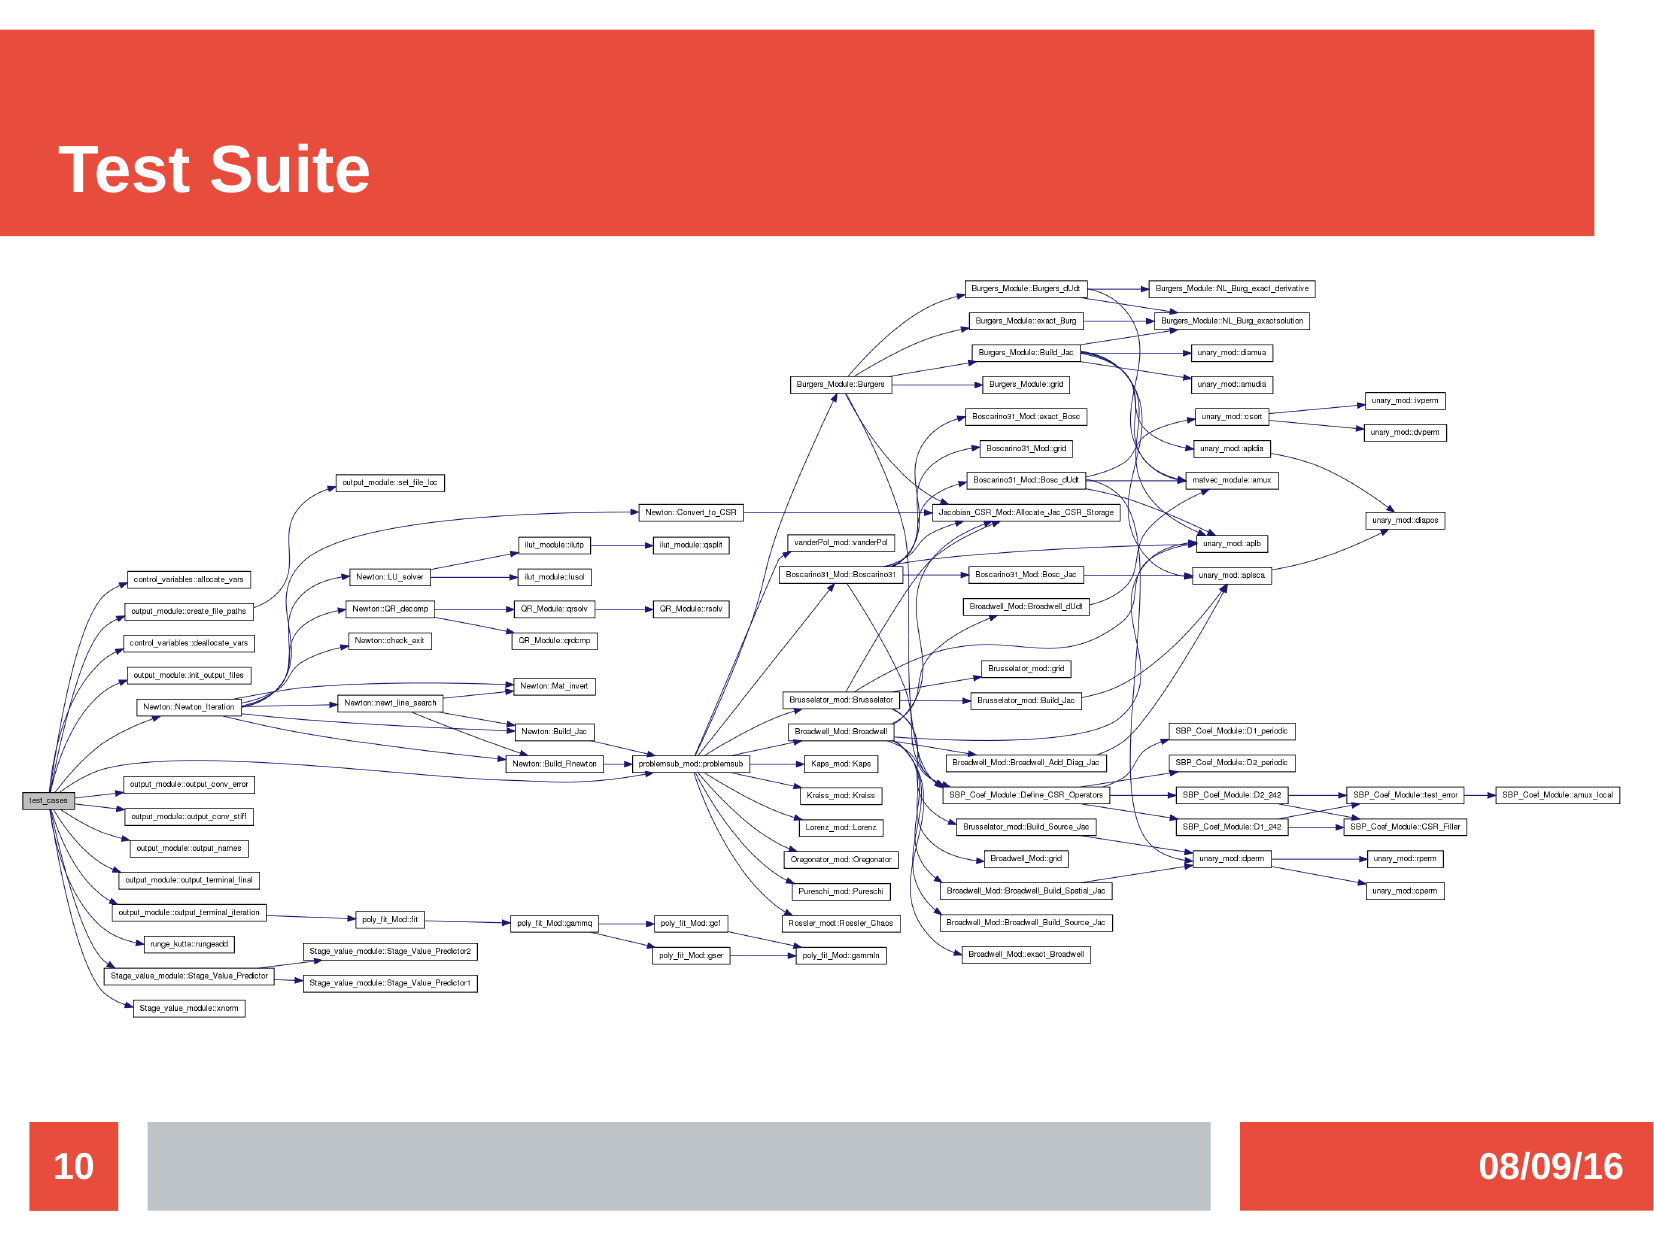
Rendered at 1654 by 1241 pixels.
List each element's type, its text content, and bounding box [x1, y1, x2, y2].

title Test Suite [59, 59, 1595, 207]
picture [19, 277, 1623, 1021]
